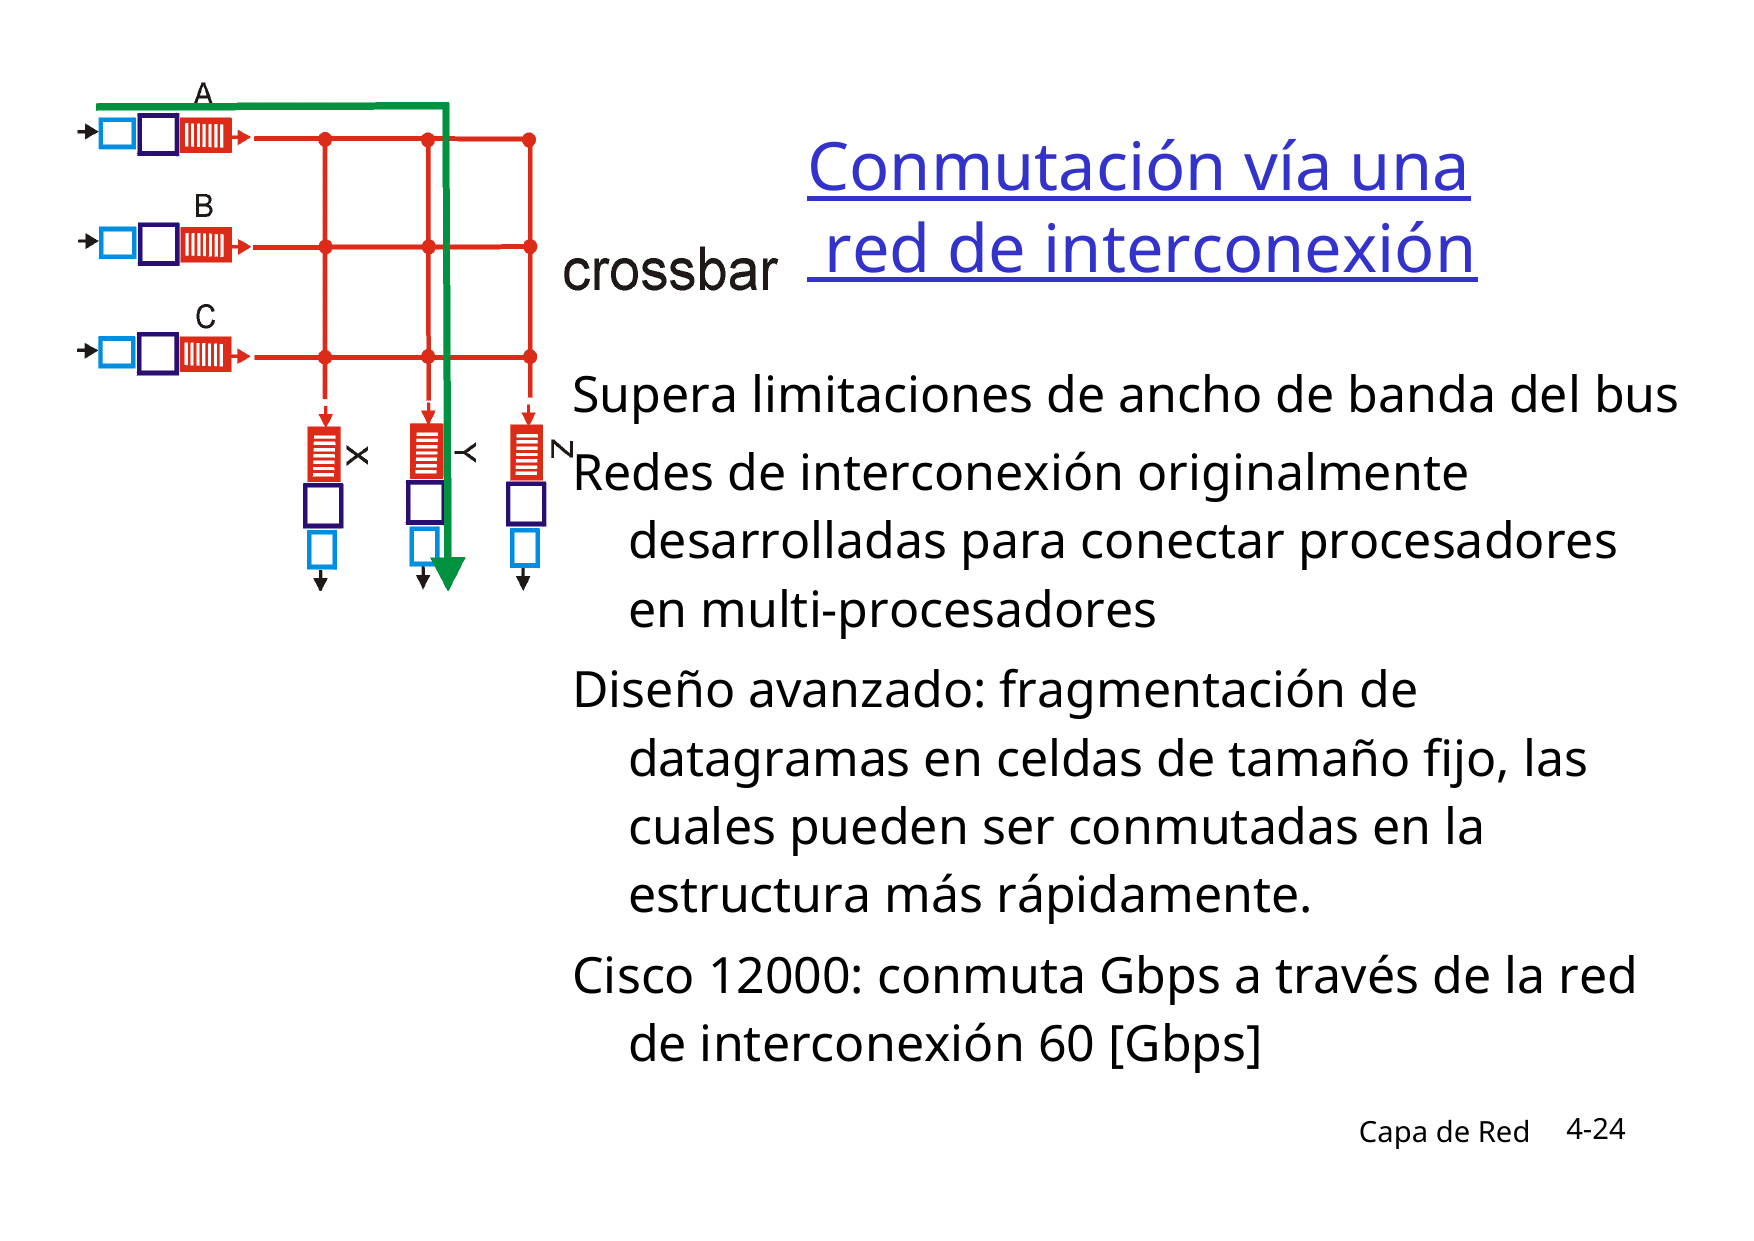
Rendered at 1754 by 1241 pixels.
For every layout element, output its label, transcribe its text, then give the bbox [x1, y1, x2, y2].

title Conmutación vía una red de interconexión [792, 113, 1622, 301]
picture [58, 58, 789, 591]
list Supera limitaciones de ancho de banda del bus Redes de interconexión originalmente desarrolladas para conectar procesadores en multi-procesadores Diseño avanzado: fragmentación de datagramas en celdas de tamaño fijo, las cuales pueden ser conmutadas en la estructura más rápidamente. Cisco 12000: conmuta Gbps a través de la red de interconexión 60 [Gbps] [557, 355, 1696, 1109]
